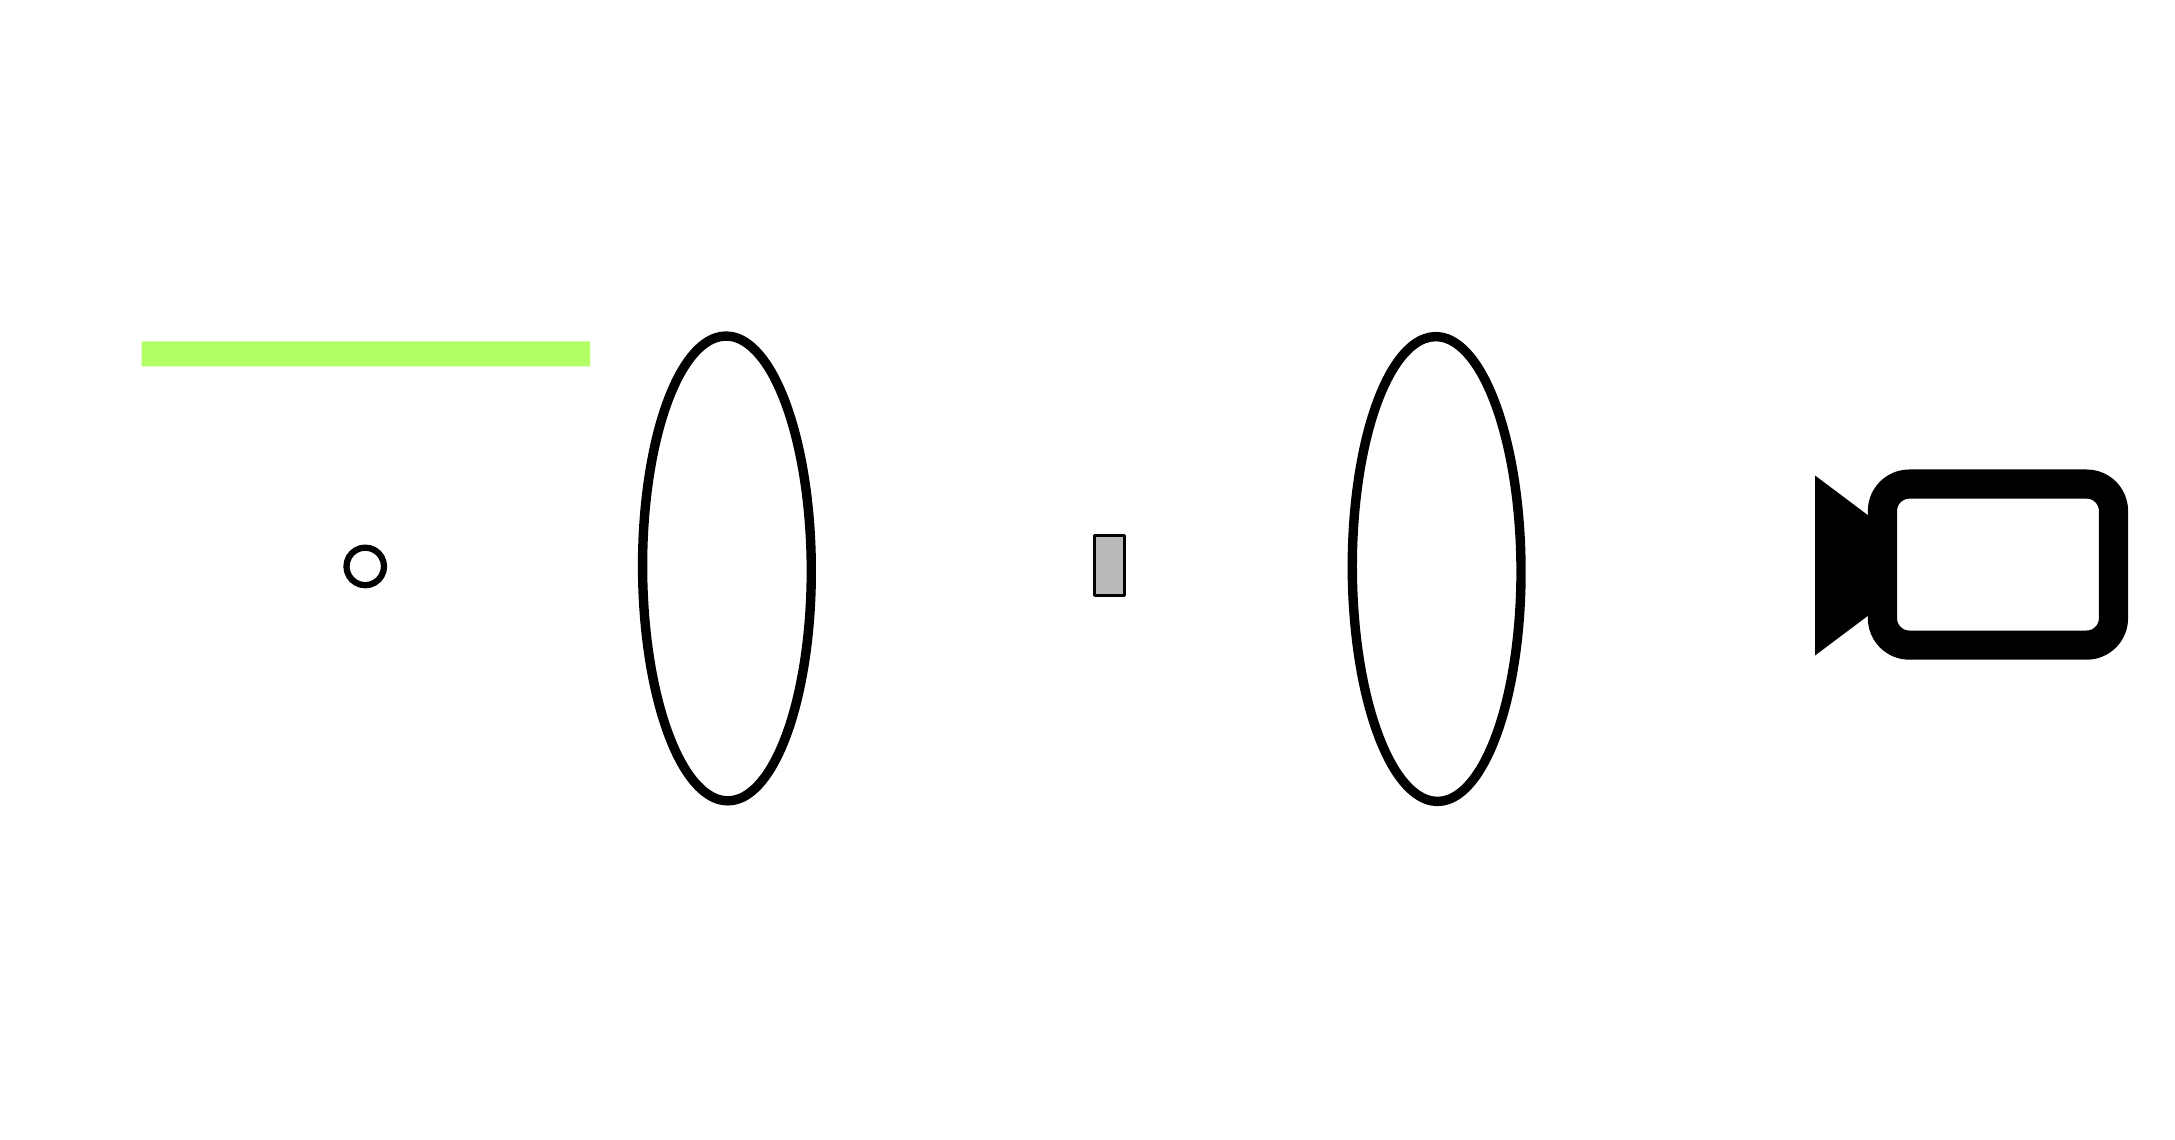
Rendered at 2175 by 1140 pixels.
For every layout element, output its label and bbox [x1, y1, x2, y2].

text_box [642, 336, 812, 801]
text_box [1815, 475, 1876, 656]
text_box [1094, 535, 1125, 596]
text_box [1882, 484, 2114, 646]
text_box [1352, 336, 1522, 802]
